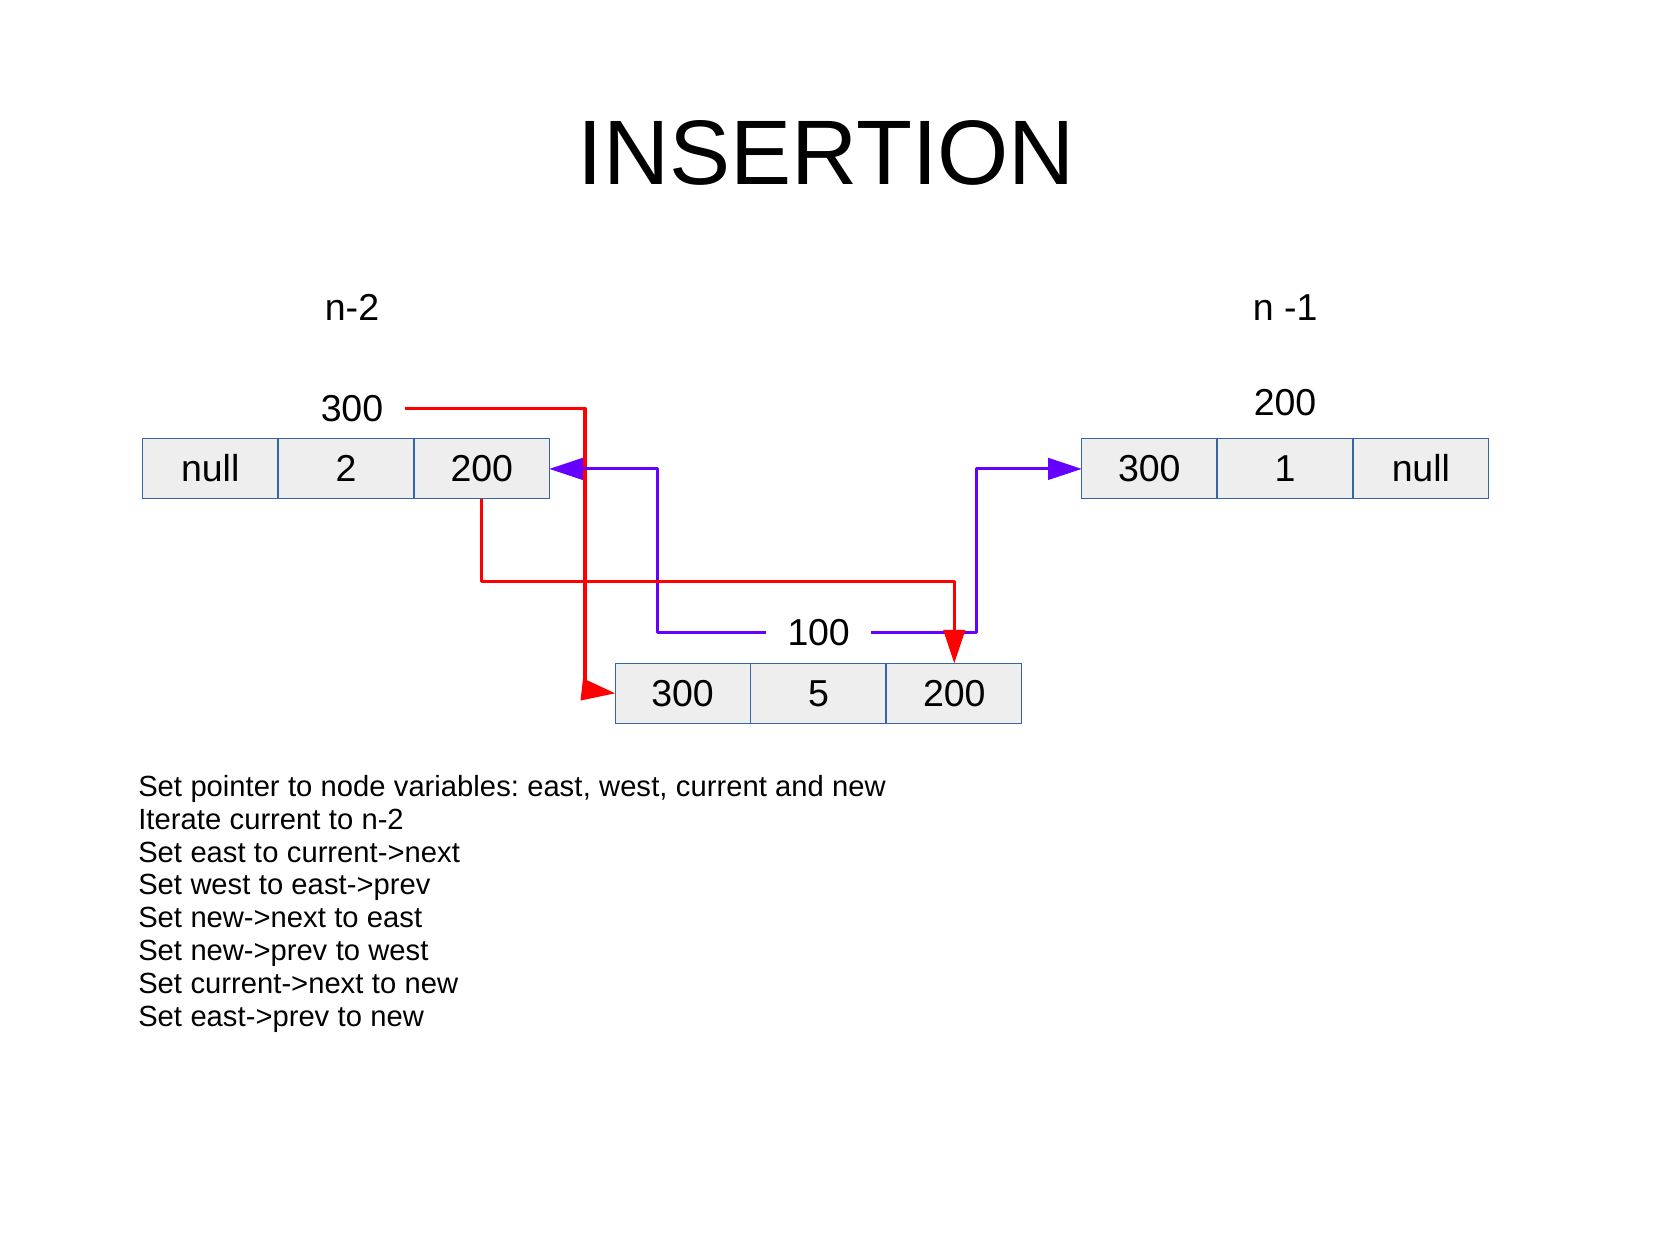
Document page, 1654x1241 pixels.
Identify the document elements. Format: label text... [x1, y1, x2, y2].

text_box 200 [414, 438, 550, 499]
text_box 2 [278, 438, 414, 499]
text_box 200 [886, 663, 1022, 724]
text_box 300 [1081, 438, 1217, 499]
text_box null [142, 438, 278, 499]
text_box 5 [751, 663, 886, 724]
text_box n -1 [1232, 279, 1338, 337]
title INSERTION [82, 49, 1571, 257]
text_box 200 [1232, 373, 1338, 431]
text_box null [1353, 438, 1489, 499]
text_box Set pointer to node variables: east, west, current and new Iterate current to n-2 Set east to current->next Set west to east->prev Set new->next to east Set new->prev to west Set current->next to new Set east->prev to new [123, 762, 1489, 1040]
text_box 300 [299, 379, 405, 437]
text_box n-2 [299, 279, 405, 337]
text_box 1 [1217, 438, 1353, 499]
text_box 100 [766, 604, 872, 662]
text_box 300 [615, 663, 751, 724]
